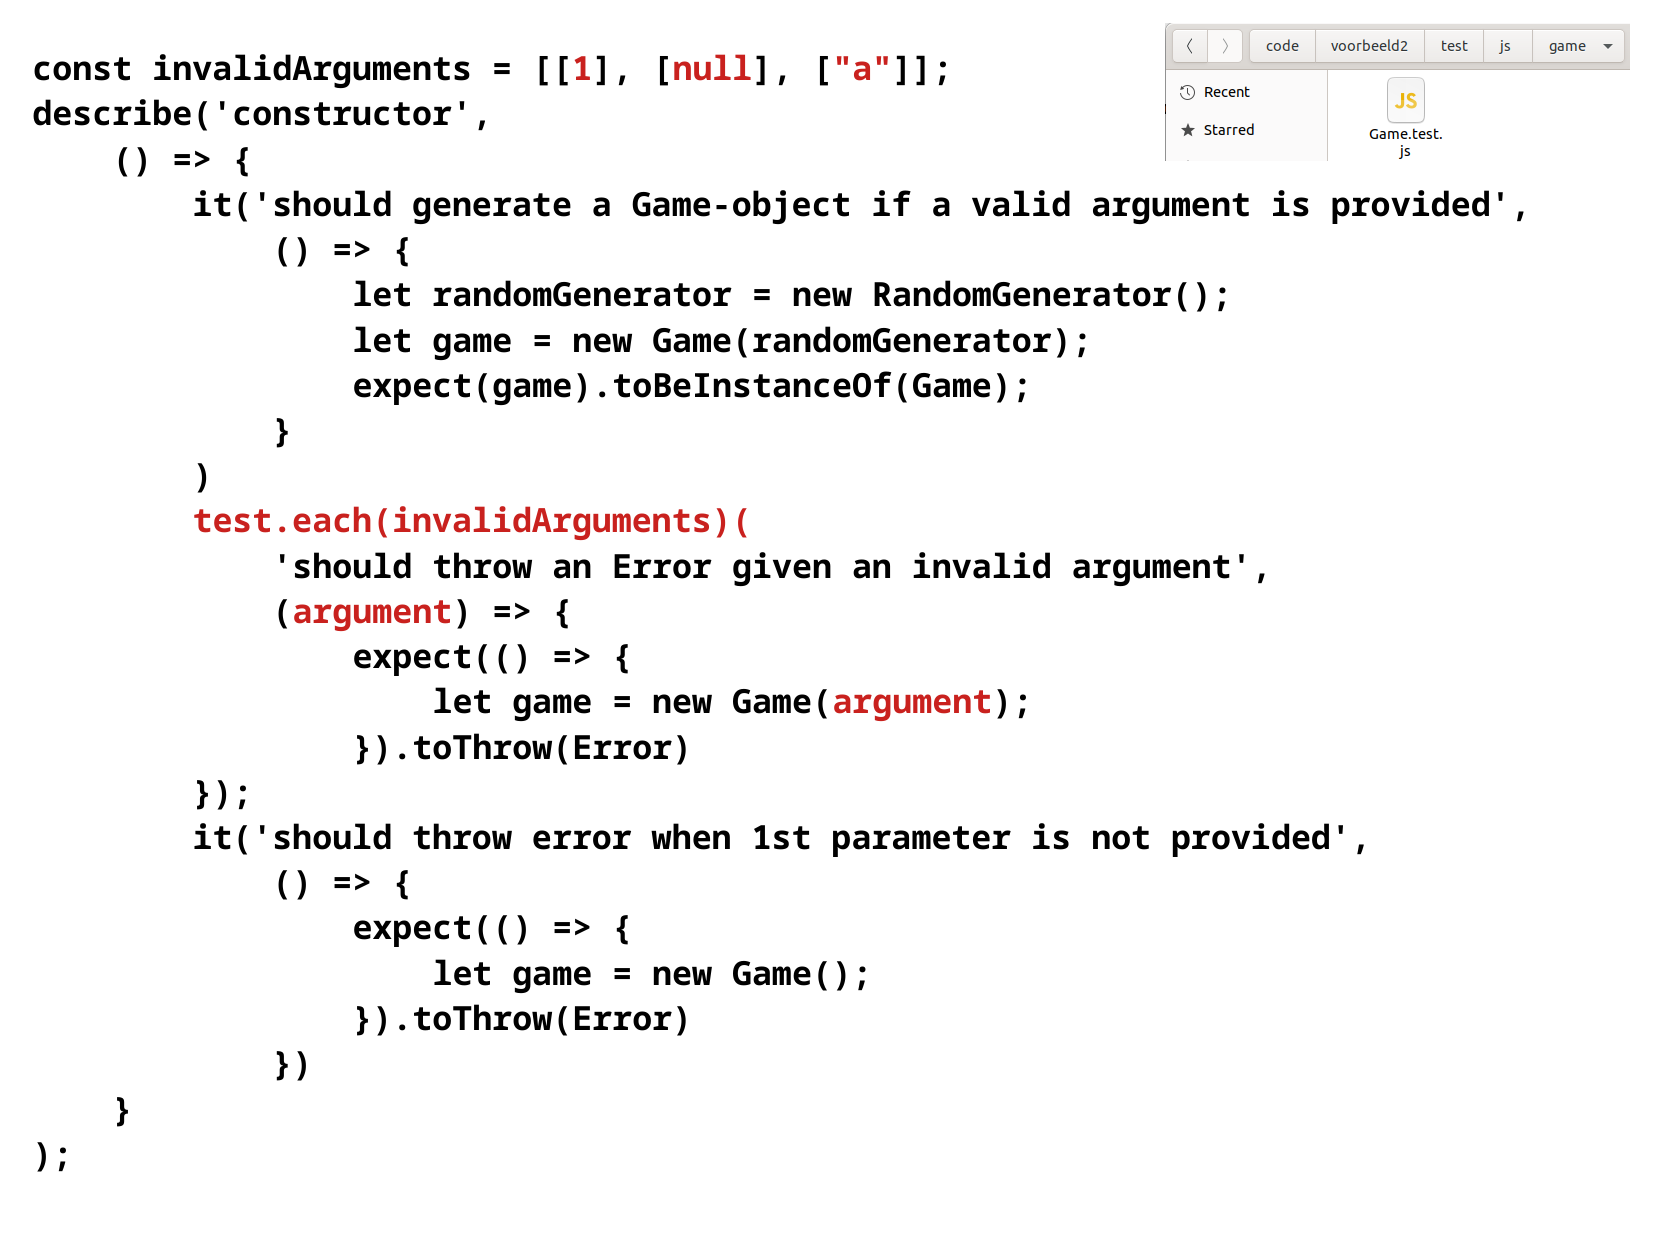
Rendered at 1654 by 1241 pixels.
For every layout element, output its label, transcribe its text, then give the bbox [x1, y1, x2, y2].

text_box const invalidArguments = [[1], [null], ["a"]]; describe('constructor', () => { it('should generate a Game-object if a valid argument is provided', () => { let randomGenerator = new RandomGenerator(); let game = new Game(randomGenerator); expect(game).toBeInstanceOf(Game); } ) test.each(invalidArguments)( 'should throw an Error given an invalid argument', (argument) => { expect(() => { let game = new Game(argument); }).toThrow(Error) }); it('should throw error when 1st parameter is not provided', () => { expect(() => { let game = new Game(); }).toThrow(Error) }) } ); [17, 37, 1654, 1217]
picture [1165, 23, 1630, 161]
